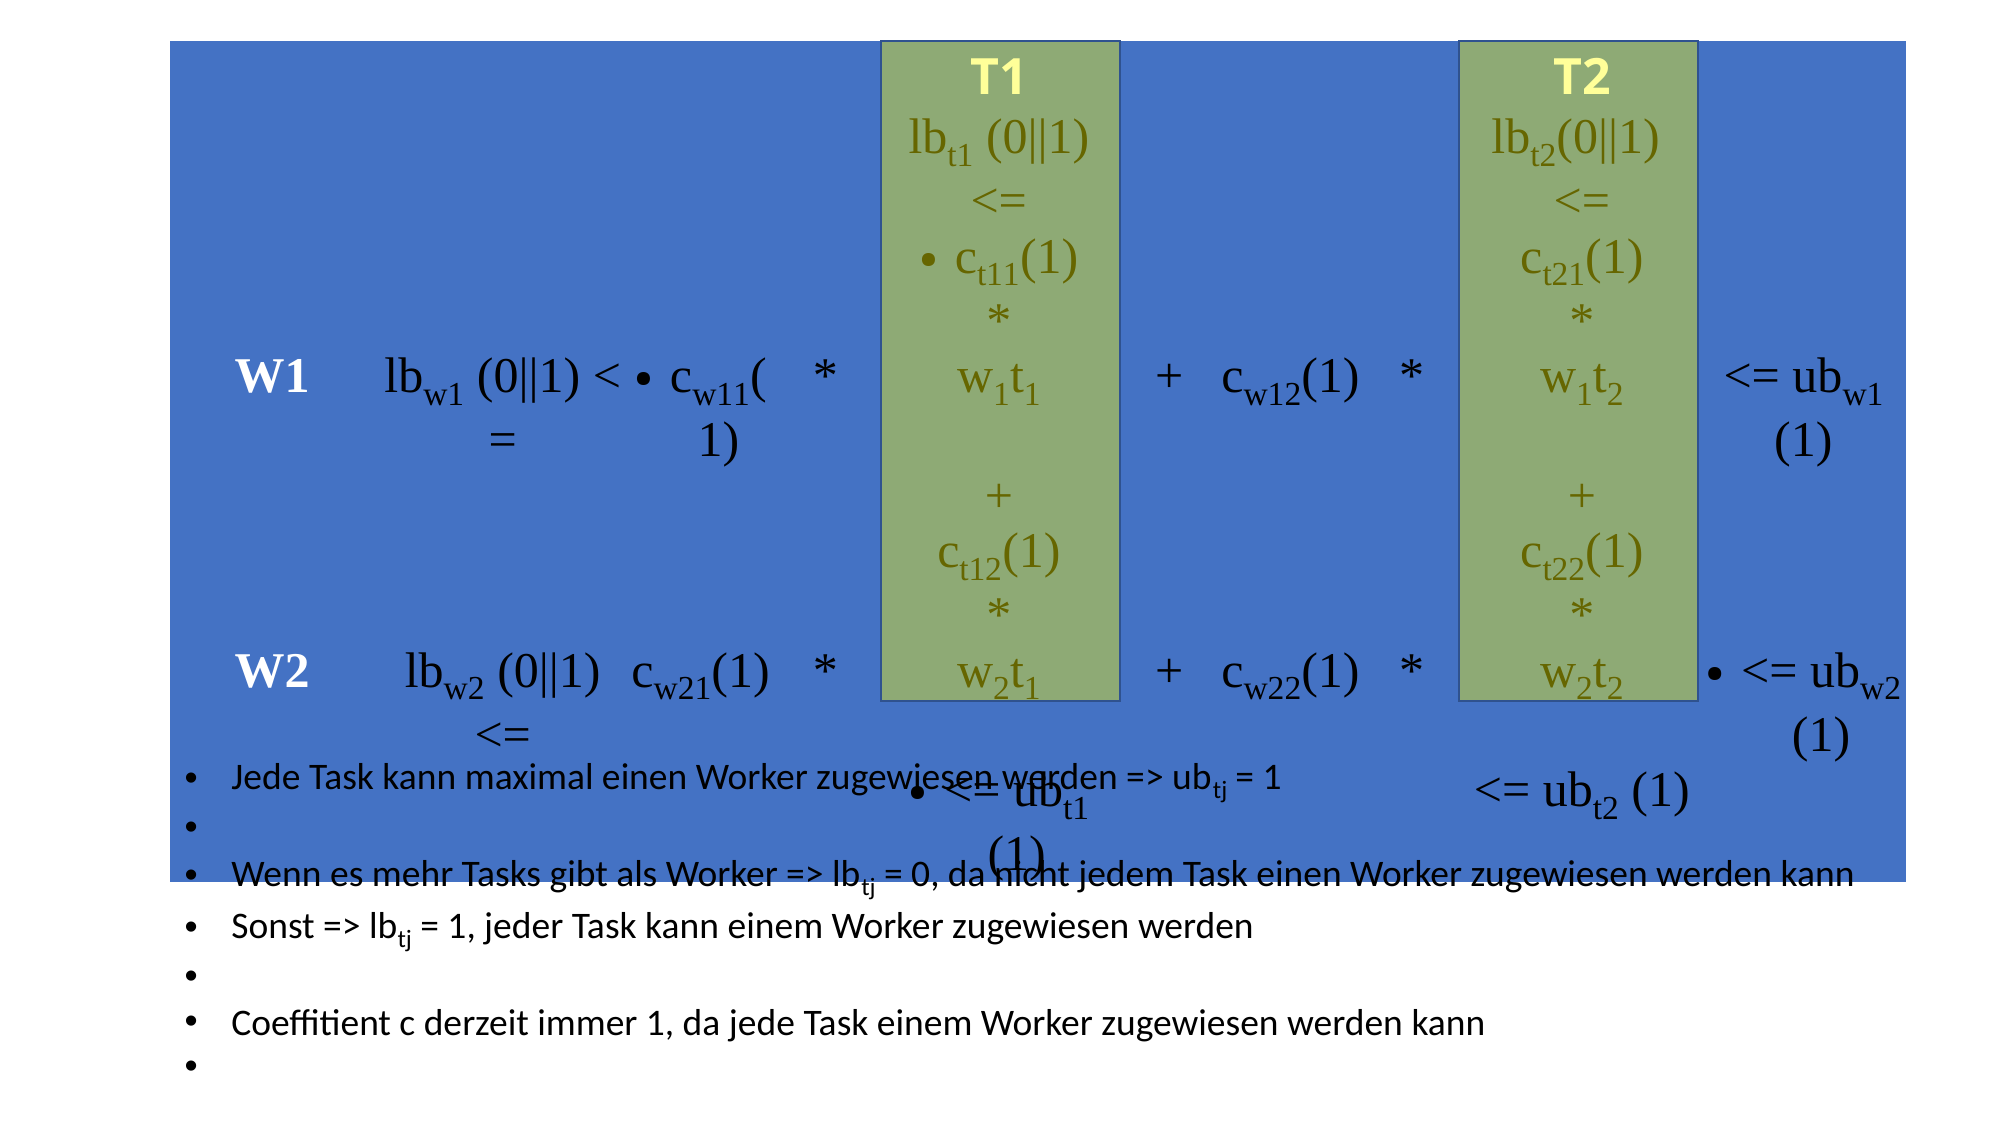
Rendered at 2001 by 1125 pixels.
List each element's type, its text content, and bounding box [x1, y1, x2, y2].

table_cell [631, 293, 771, 348]
table_header [631, 41, 771, 109]
table_cell cw22(1) [1220, 643, 1360, 744]
table_cell [375, 293, 631, 348]
table_cell [771, 229, 880, 293]
table_cell cw21(1) [631, 643, 771, 744]
text_box [881, 41, 1120, 701]
table_cell [1360, 523, 1459, 587]
table_cell [1701, 523, 1906, 587]
table_cell [1120, 293, 1220, 348]
table_cell [1701, 109, 1906, 229]
table_cell [1360, 229, 1459, 293]
table_cell cw12(1) [1220, 348, 1360, 468]
table_cell [1220, 229, 1360, 293]
table_cell w2t1 [880, 643, 1118, 744]
table_cell + [1120, 348, 1220, 468]
table_cell * [1360, 643, 1463, 744]
table_cell [170, 229, 375, 293]
table_cell [375, 523, 631, 587]
table_cell [771, 293, 880, 348]
table_cell [1360, 468, 1459, 523]
table_cell [1220, 468, 1360, 523]
table_cell [771, 587, 880, 643]
table_cell [1120, 587, 1220, 643]
table_cell [631, 587, 771, 643]
table_cell [375, 109, 631, 229]
table_cell lbw2 (0||1) <= [375, 643, 631, 744]
table_cell * [771, 643, 880, 744]
table_cell [170, 587, 375, 643]
table_cell [631, 468, 771, 523]
table_cell [170, 468, 375, 523]
table_header [1120, 41, 1220, 109]
table_header [1220, 41, 1360, 109]
table_cell [170, 523, 375, 587]
table_cell [375, 468, 631, 523]
table_cell [375, 229, 631, 293]
text_box Jede Task kann maximal einen Worker zugewiesen werden => ubtj = 1 Wenn es mehr Tasks gibt als Worker => lbtj = 0, da nicht jedem Task einen Worker zugewiesen werden kann Sonst => lbtj = 1, jeder Task kann einem Worker zugewiesen werden Coeffitient c derzeit immer 1, da jede Task einem Worker zugewiesen werden kann [169, 744, 1906, 1078]
table_cell [631, 109, 771, 229]
table_cell * [1360, 348, 1459, 468]
table_cell [1220, 587, 1360, 643]
table_cell [1701, 468, 1906, 523]
table_cell W1 [170, 348, 375, 468]
table_cell [1360, 293, 1459, 348]
table_cell [170, 293, 375, 348]
table_cell * [771, 348, 880, 468]
table_cell [1120, 109, 1220, 229]
table_cell W2 [170, 643, 375, 744]
table_cell [631, 229, 771, 293]
table_cell [1120, 229, 1220, 293]
table_header [170, 41, 375, 109]
table_header [1360, 41, 1459, 109]
table_cell <= ubw1 (1) [1701, 348, 1906, 468]
table_cell [1220, 109, 1360, 229]
table_cell [771, 468, 880, 523]
table_cell [1360, 587, 1459, 643]
text_box [1459, 41, 1698, 701]
table_cell cw11(1) [631, 348, 771, 468]
table_cell <= ubw2 (1) [1701, 643, 1906, 744]
table_header [375, 41, 631, 109]
table_cell [771, 109, 880, 229]
table_header [1701, 41, 1906, 109]
table_cell [1120, 468, 1220, 523]
table_cell [1220, 293, 1360, 348]
table_header [771, 41, 880, 109]
table_cell w2t2 [1463, 643, 1701, 744]
table_cell [1701, 587, 1906, 643]
table_cell [170, 109, 375, 229]
table_cell [1220, 523, 1360, 587]
table_cell [1701, 293, 1906, 348]
table_cell [1701, 229, 1906, 293]
table_cell [771, 523, 880, 587]
table_cell [375, 587, 631, 643]
table_cell [631, 523, 771, 587]
table_cell lbw1 (0||1) < = [375, 348, 631, 468]
table_cell + [1118, 643, 1220, 744]
table_cell [1360, 109, 1459, 229]
table_cell [1120, 523, 1220, 587]
